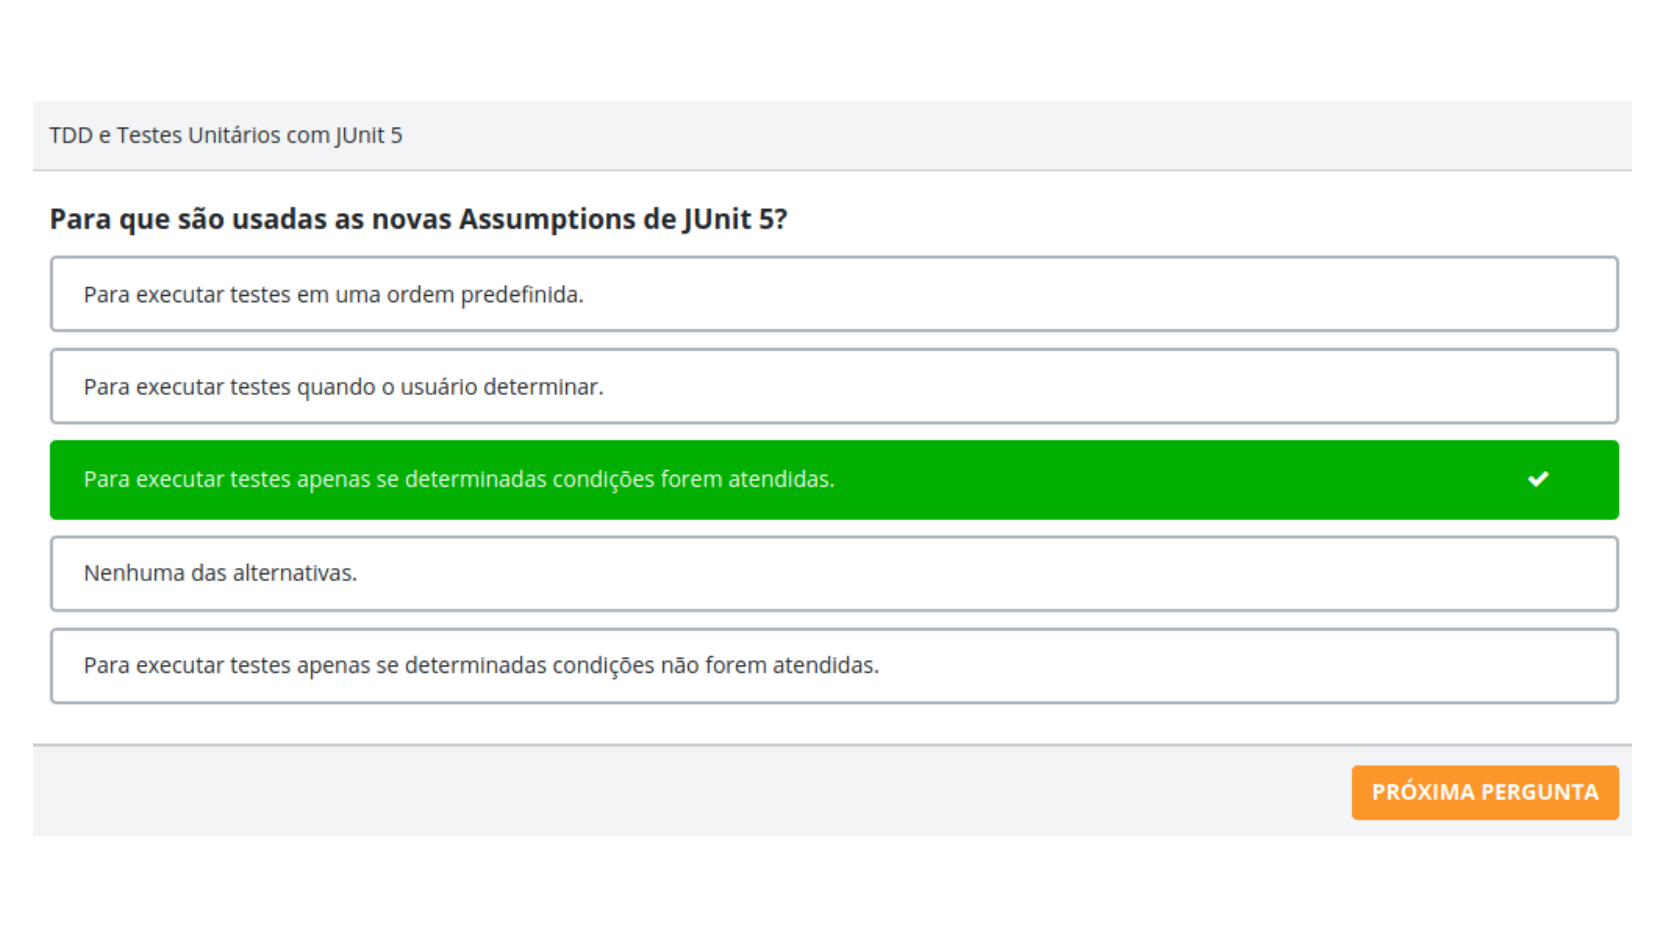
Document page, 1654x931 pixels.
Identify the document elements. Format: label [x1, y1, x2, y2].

picture [33, 101, 1632, 836]
